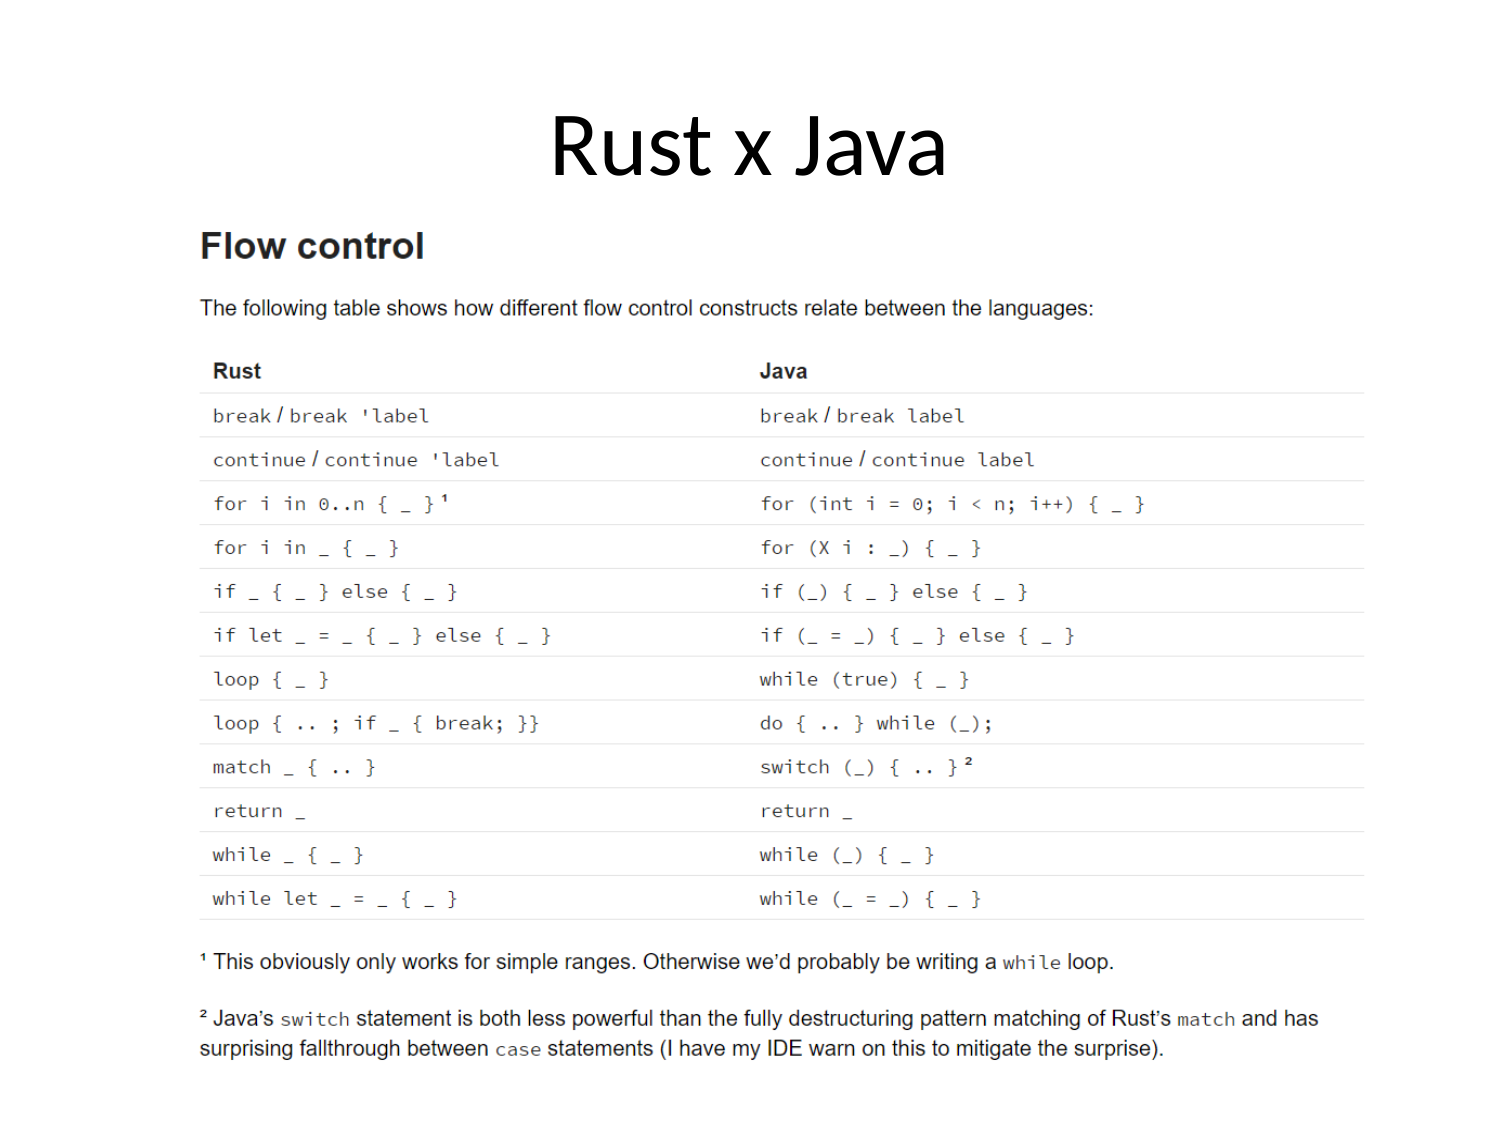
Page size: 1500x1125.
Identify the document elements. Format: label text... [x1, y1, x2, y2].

picture [165, 216, 1387, 1075]
title Rust x Java [75, 45, 1425, 233]
